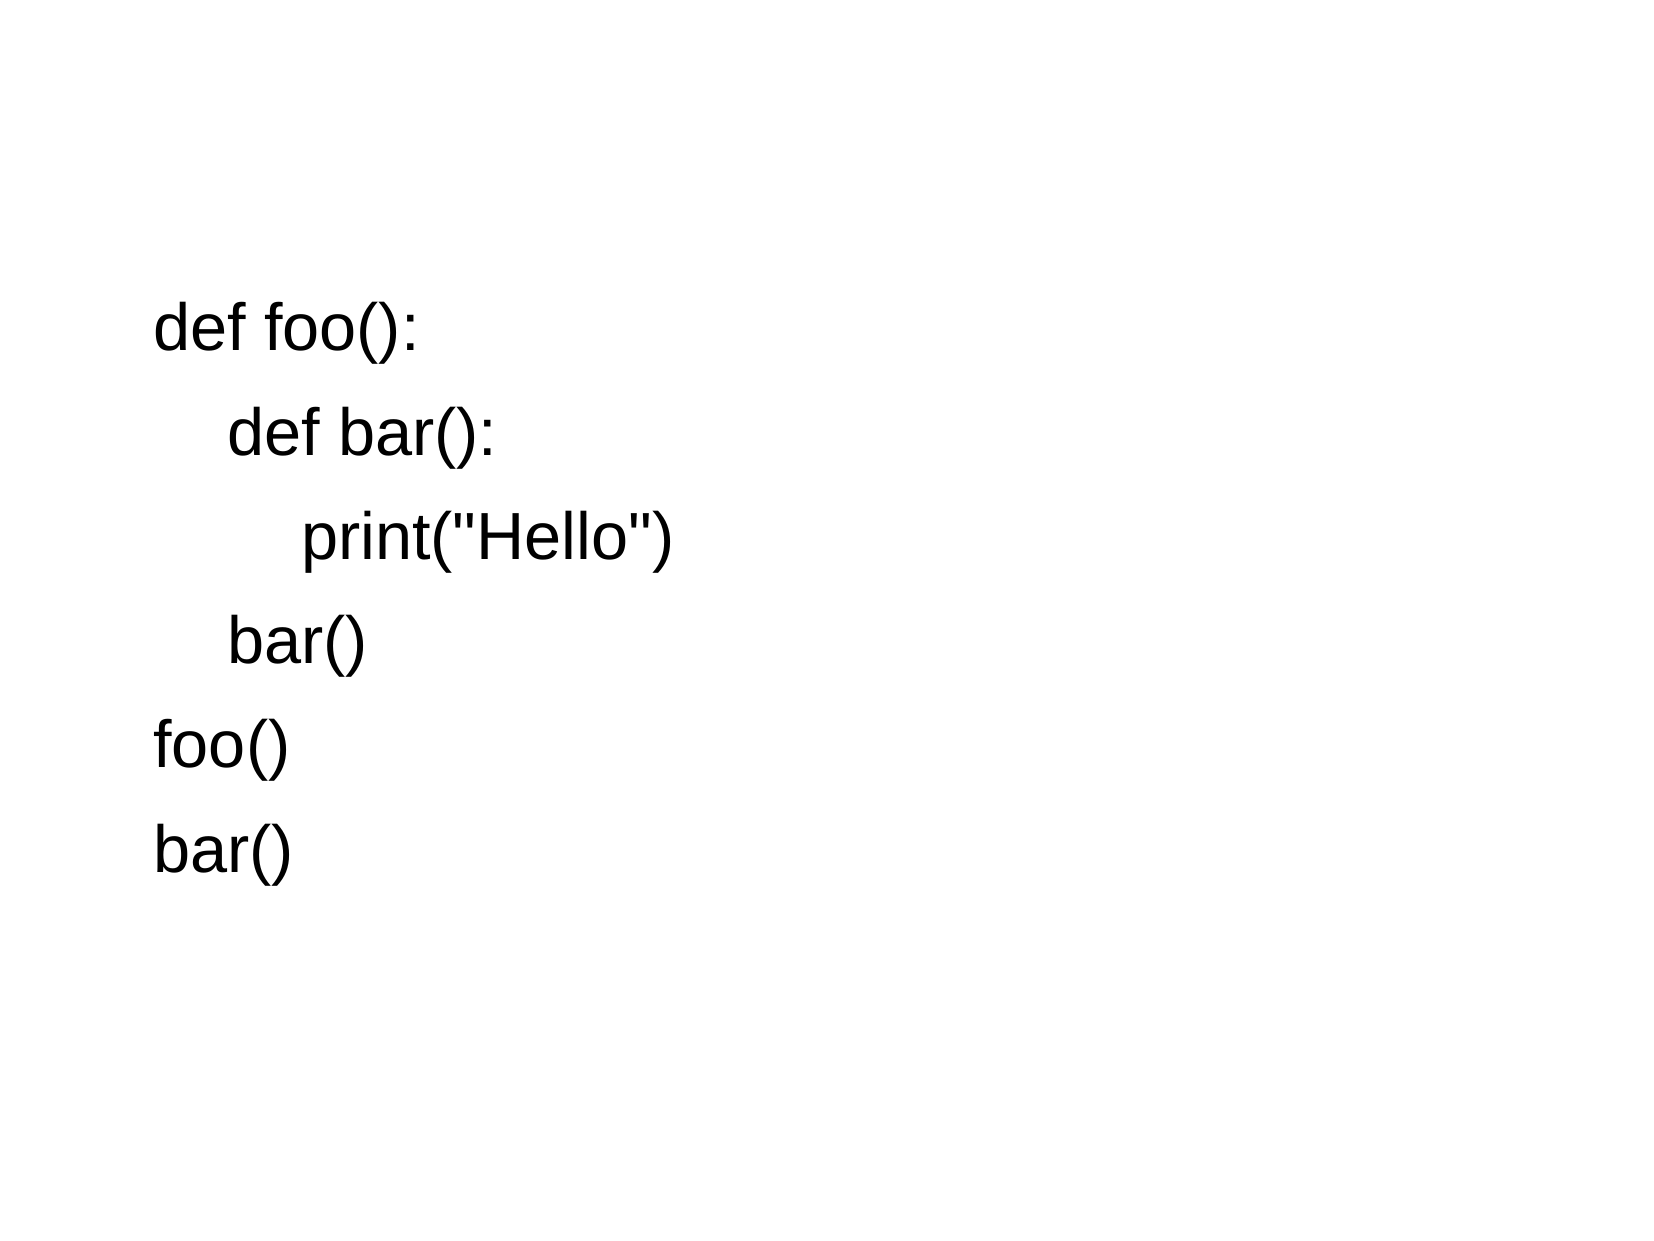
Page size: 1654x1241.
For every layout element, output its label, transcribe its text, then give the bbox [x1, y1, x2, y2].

list def foo(): def bar(): print("Hello") bar() foo() bar() [82, 290, 1571, 1010]
